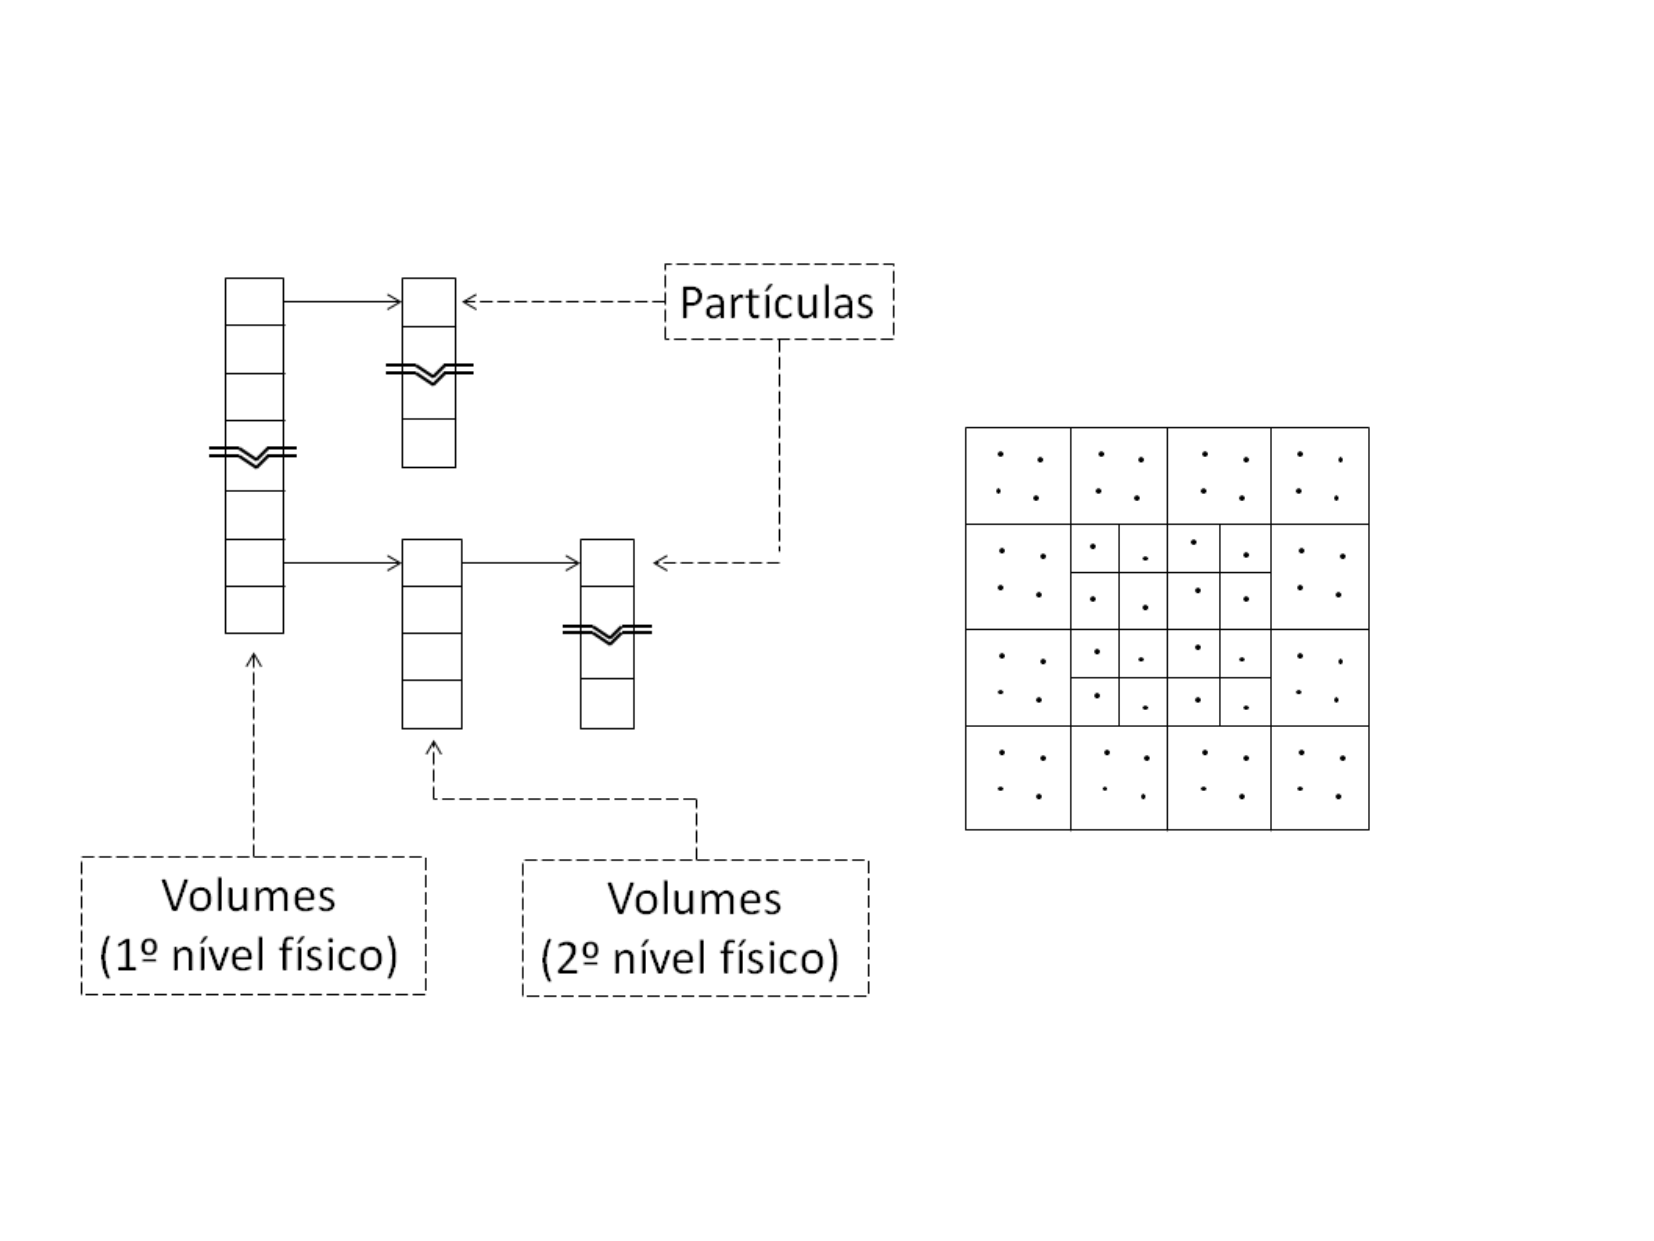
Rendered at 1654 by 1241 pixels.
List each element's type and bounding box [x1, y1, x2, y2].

picture [961, 420, 1377, 835]
picture [67, 248, 912, 1016]
